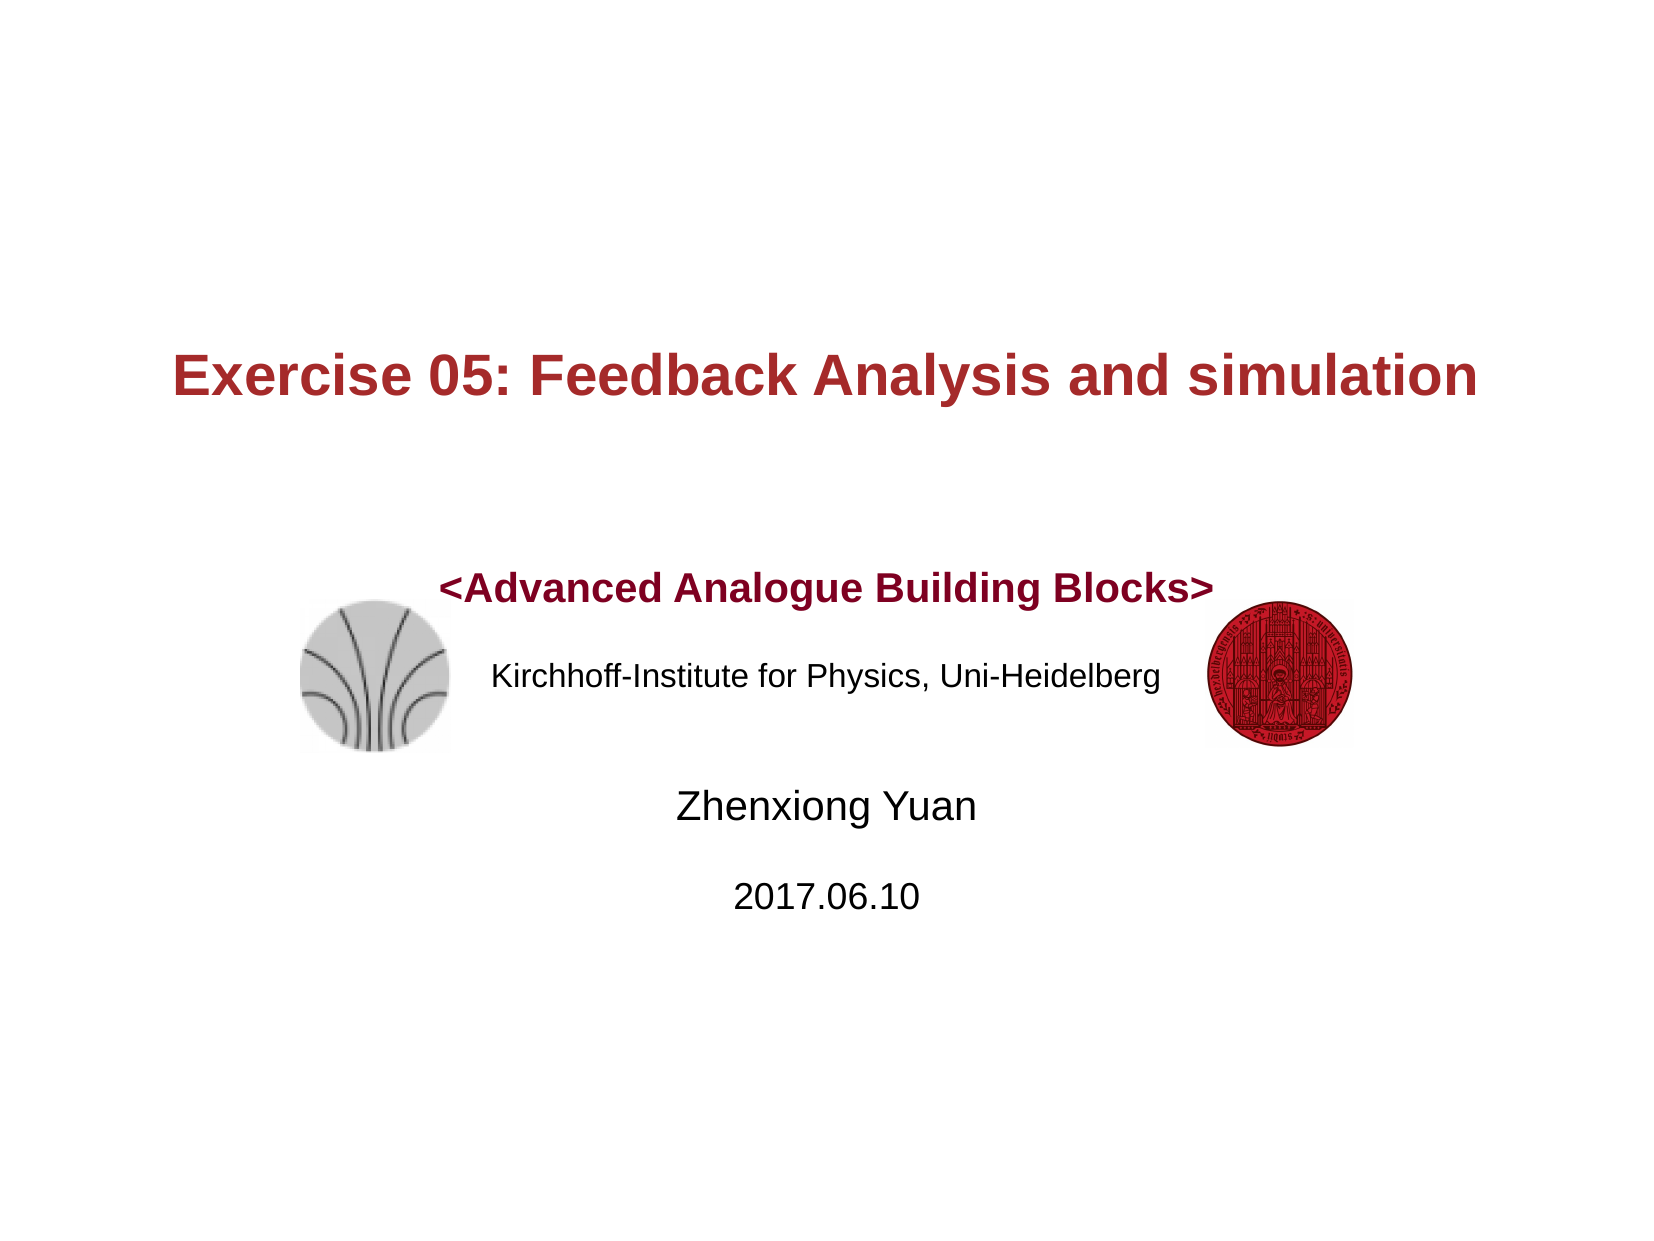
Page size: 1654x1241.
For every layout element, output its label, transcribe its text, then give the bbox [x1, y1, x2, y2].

picture [1205, 599, 1354, 748]
text_box <Advanced Analogue Building Blocks> Kirchhoff-Institute for Physics, Uni-Heidelberg Zhenxiong Yuan 2017.06.10 [82, 564, 1571, 918]
picture [300, 599, 451, 753]
subtitle Exercise 05: Feedback Analysis and simulation [82, 285, 1571, 466]
